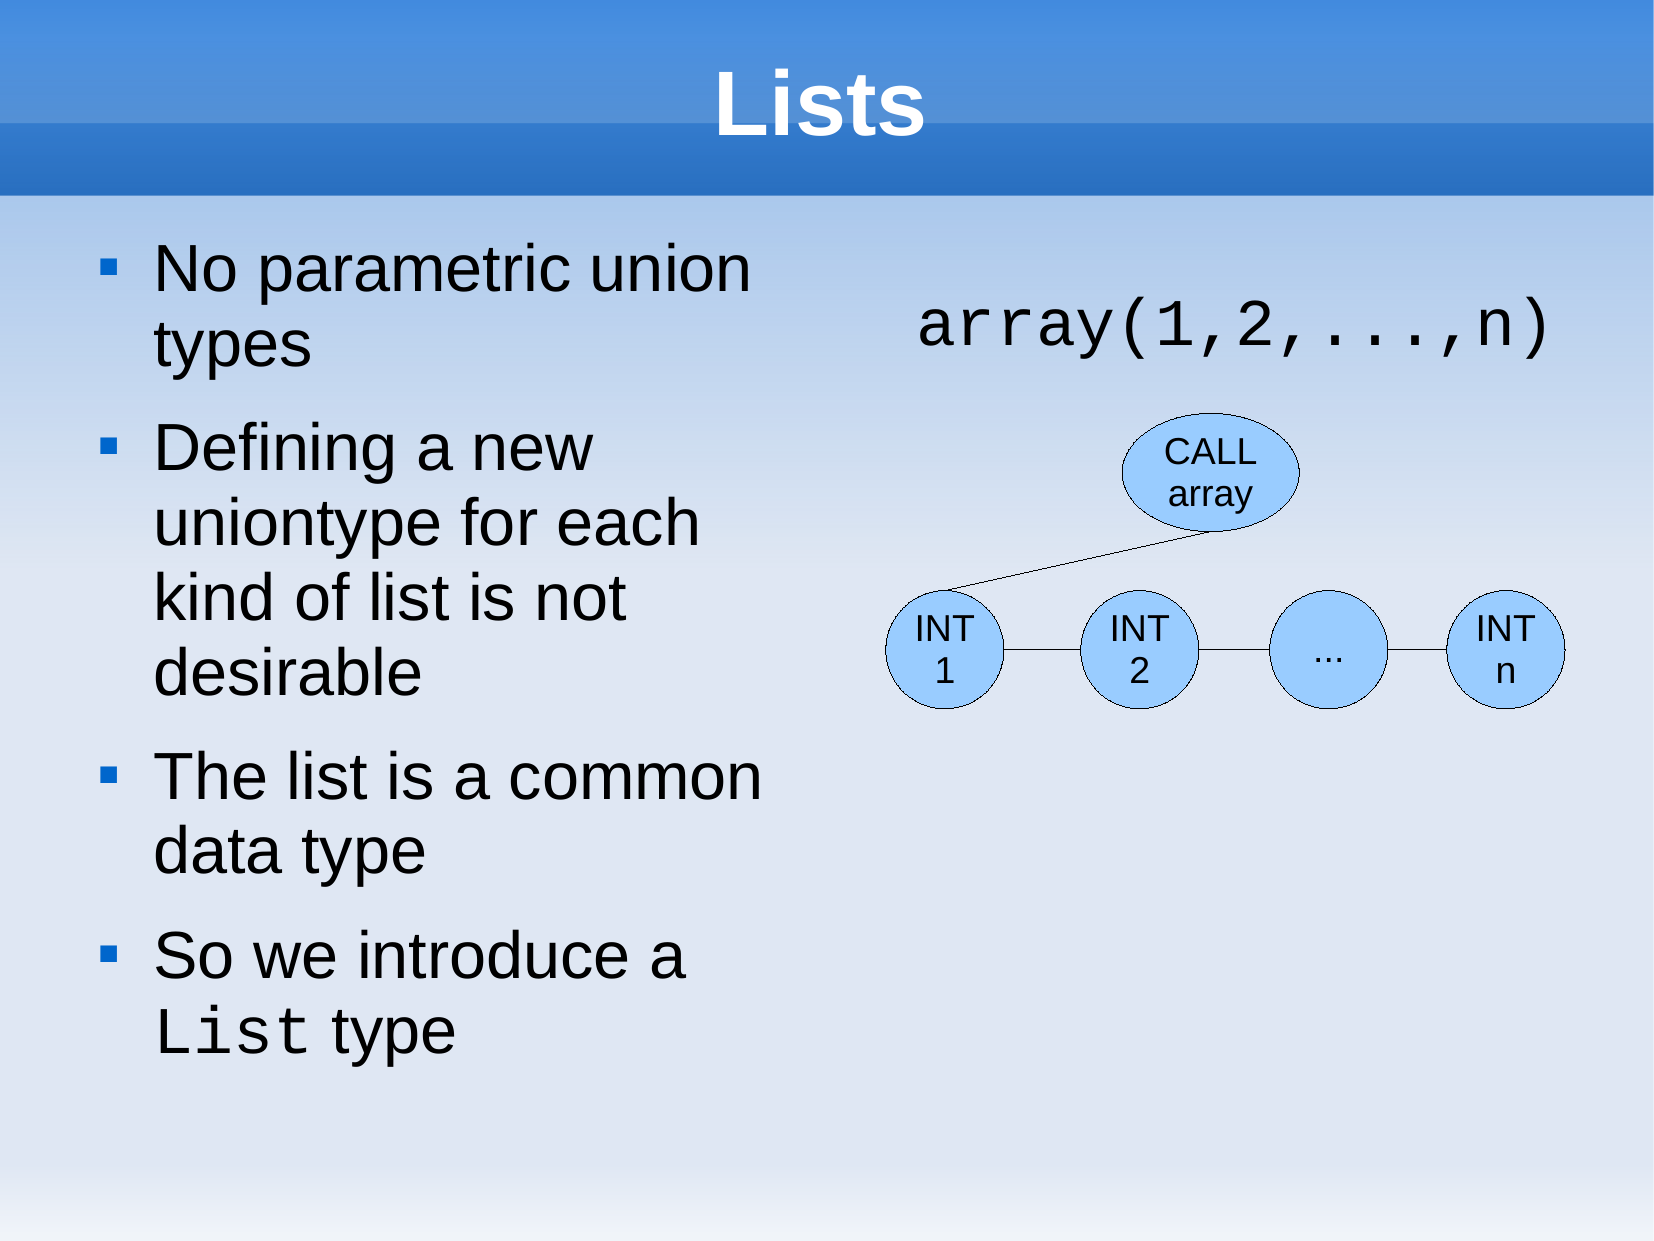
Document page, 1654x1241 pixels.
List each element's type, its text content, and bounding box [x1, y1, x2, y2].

text_box CALL array [1122, 413, 1300, 532]
picture [0, 0, 1654, 1241]
text_box INT n [1446, 590, 1566, 709]
text_box INT 1 [885, 590, 1004, 709]
text_box ... [1269, 590, 1388, 709]
text_box INT 2 [1080, 590, 1199, 709]
title Lists [76, 0, 1565, 208]
list array(1,2,...,n) [845, 290, 1572, 384]
list No parametric union types Defining a new uniontype for each kind of list is not desirable The list is a common data type So we introduce a List type [82, 231, 809, 1074]
